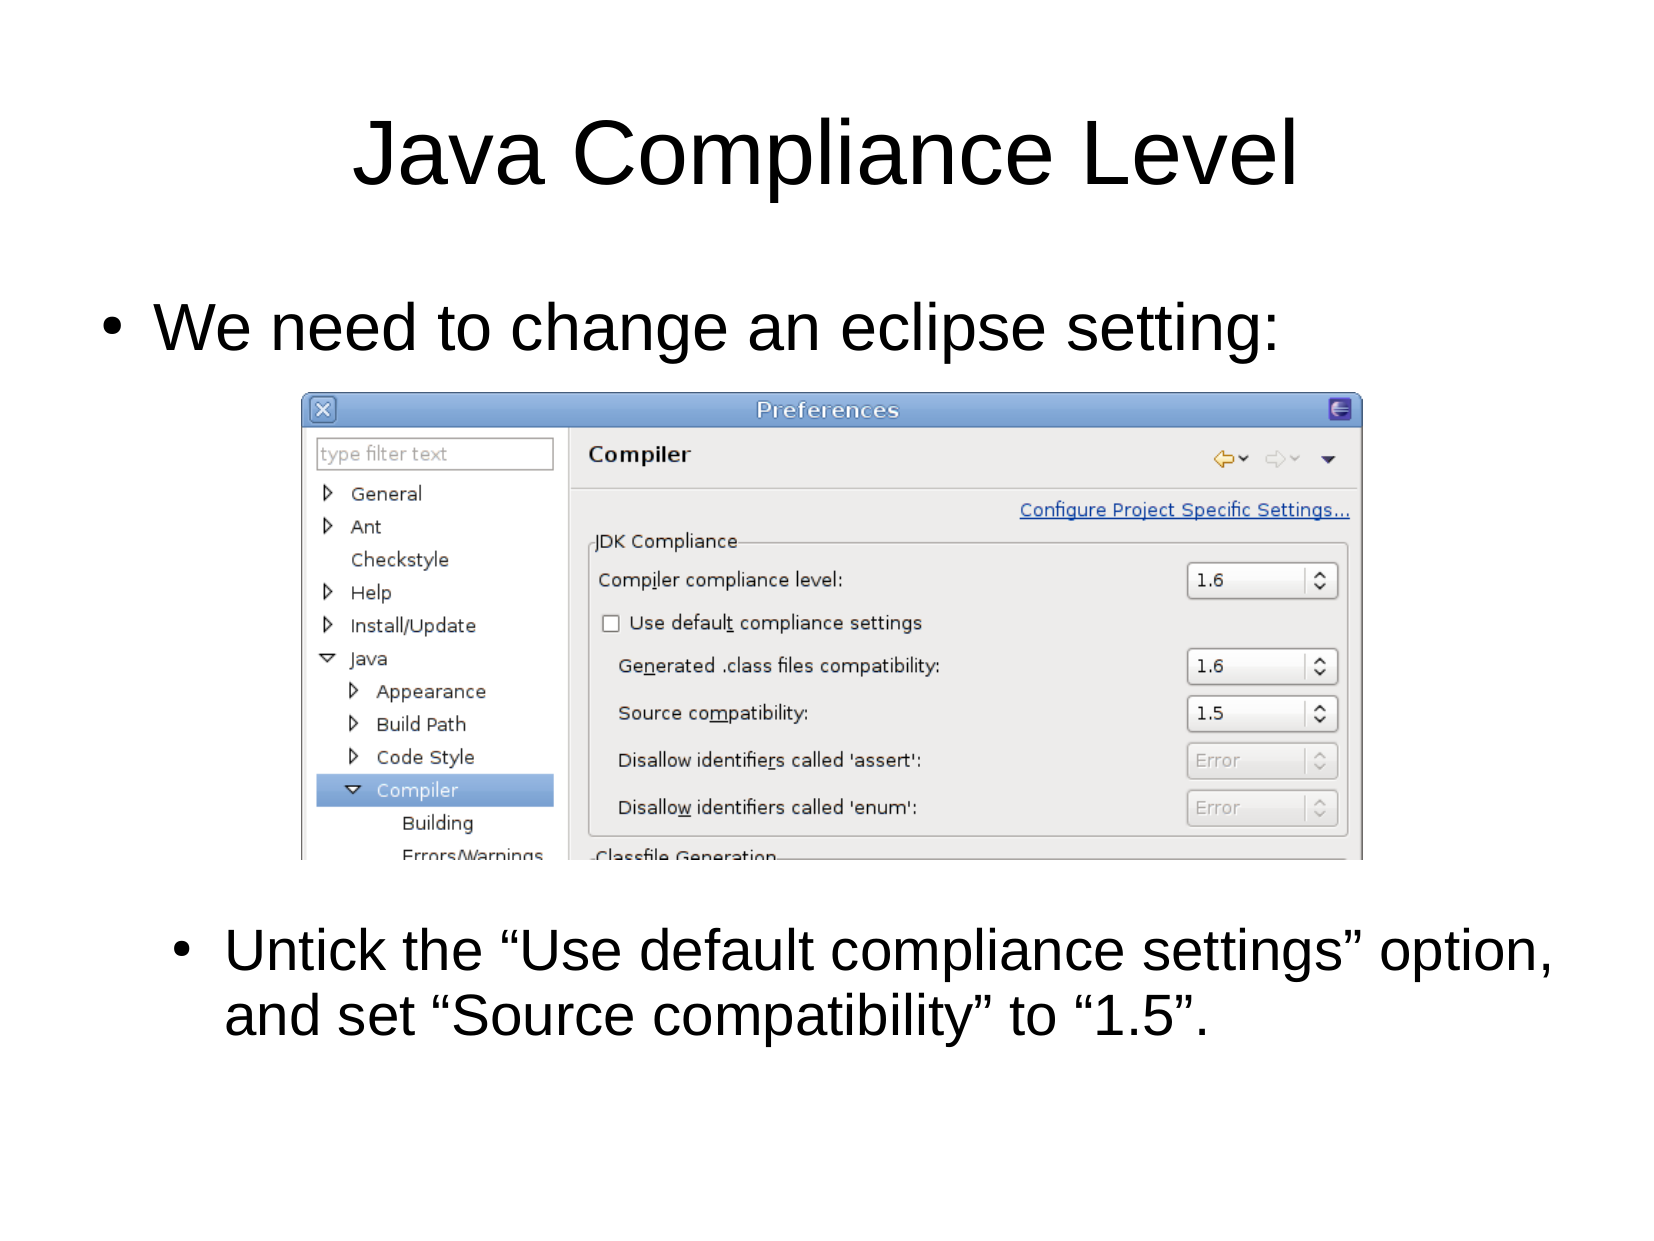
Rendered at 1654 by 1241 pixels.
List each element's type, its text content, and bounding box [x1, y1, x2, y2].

title Java Compliance Level [82, 56, 1571, 250]
list We need to change an eclipse setting: Untick the “Use default compliance settings” option, and set “Source compatibility” to “1.5”. [82, 290, 1571, 1109]
picture [301, 392, 1363, 860]
